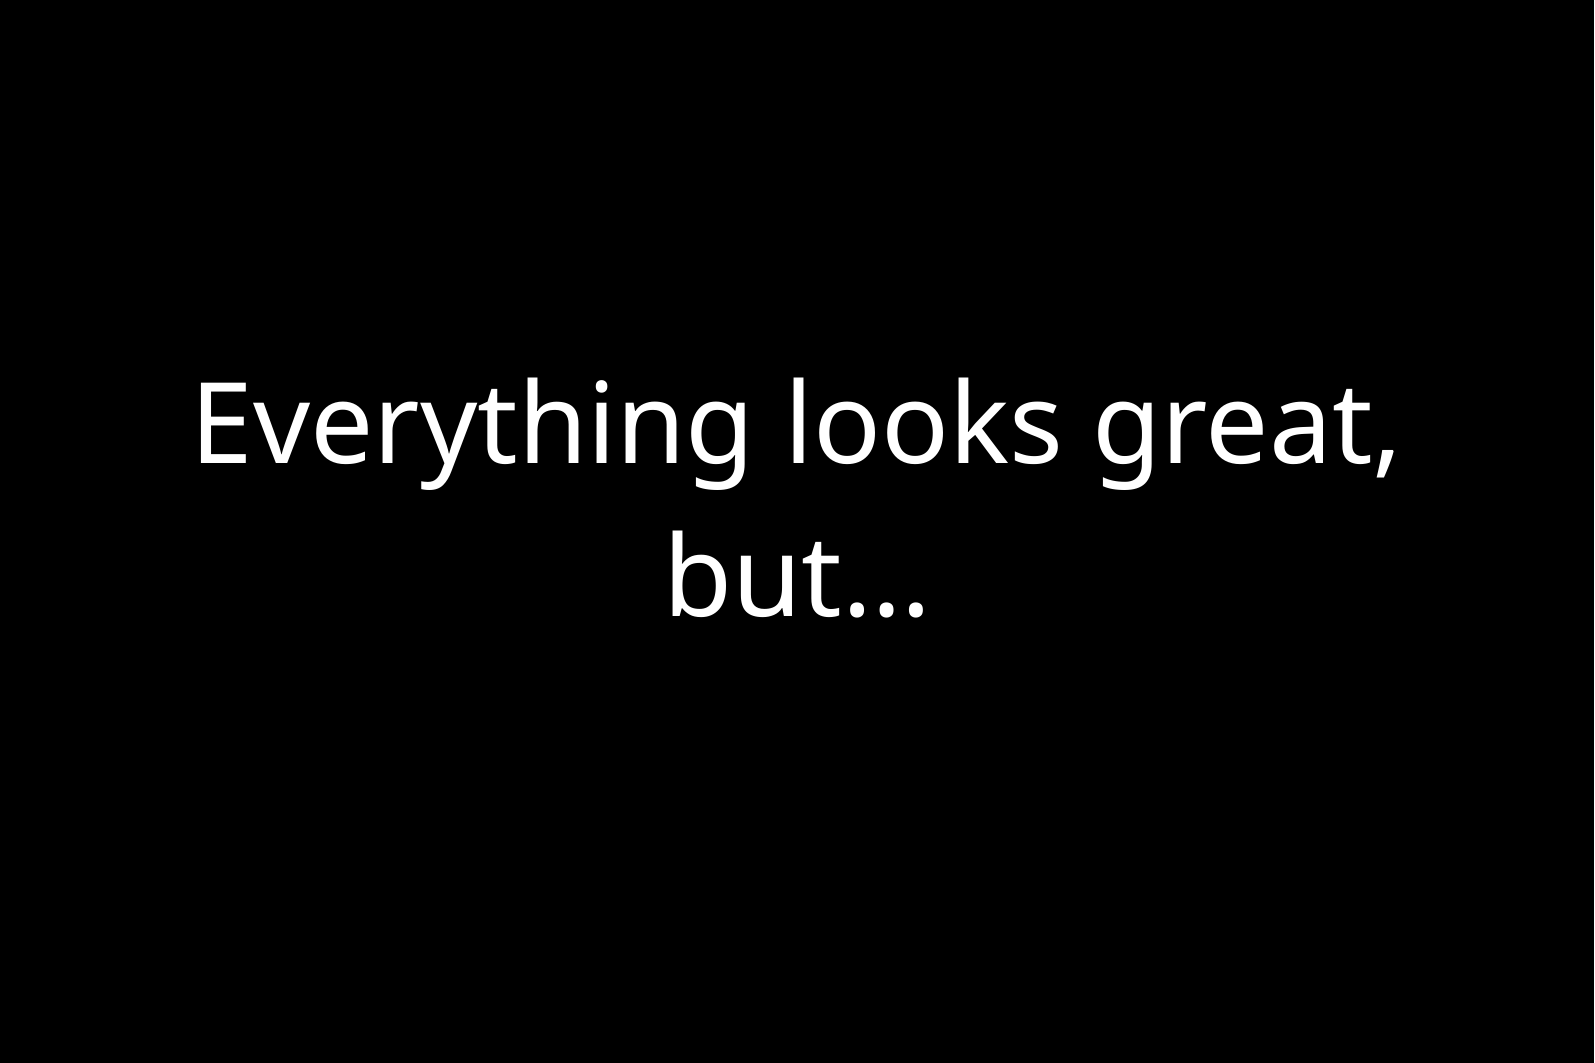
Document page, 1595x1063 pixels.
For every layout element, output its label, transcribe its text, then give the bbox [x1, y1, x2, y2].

subtitle Everything looks great, but… [79, 42, 1515, 951]
